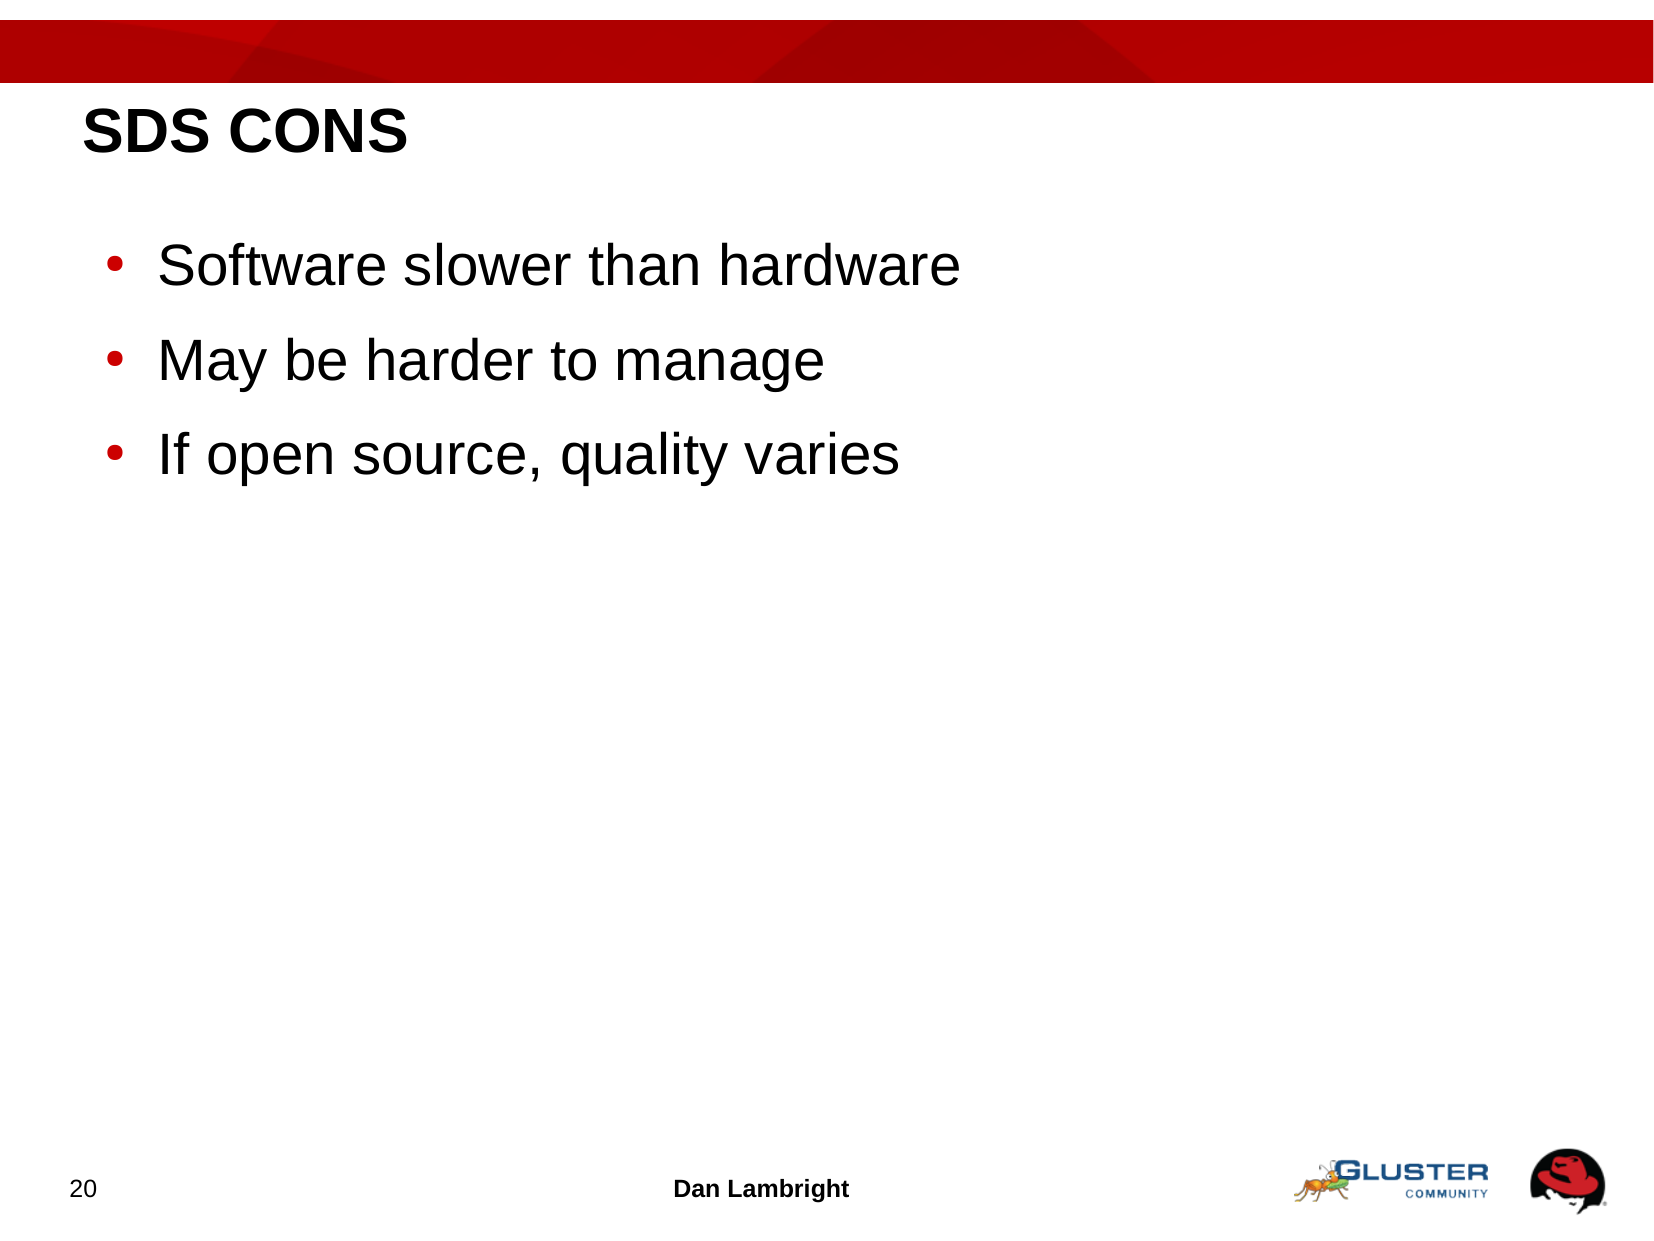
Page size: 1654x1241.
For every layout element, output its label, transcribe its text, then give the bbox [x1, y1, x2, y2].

picture [0, 20, 1654, 83]
title SDS CONS [82, 37, 1571, 226]
picture [1529, 1146, 1613, 1224]
picture [1294, 1158, 1488, 1203]
list Software slower than hardware May be harder to manage If open source, quality varies [86, 232, 1576, 1027]
